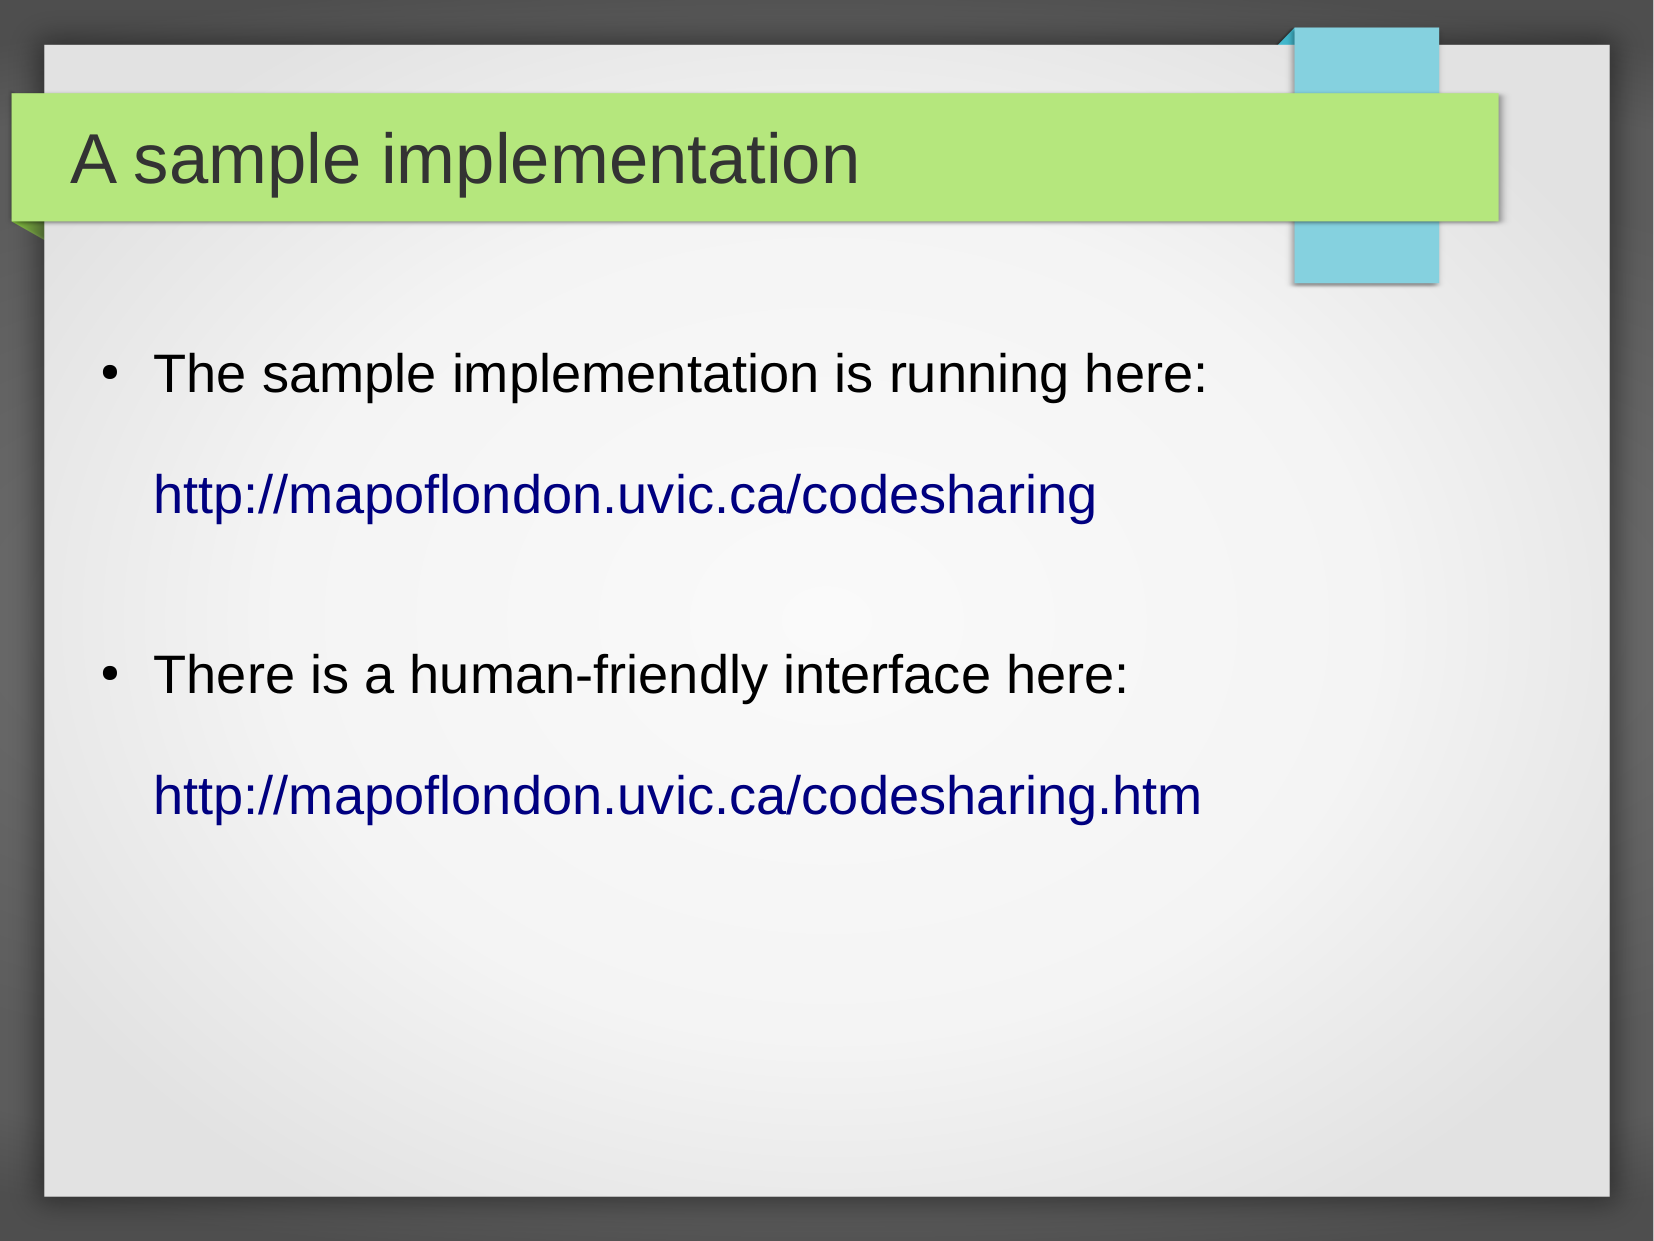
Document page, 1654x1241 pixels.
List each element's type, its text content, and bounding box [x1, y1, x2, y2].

picture [0, 0, 1654, 1241]
list The sample implementation is running here: http://mapoflondon.uvic.ca/codesharing There is a human-friendly interface here: http://mapoflondon.uvic.ca/codesharing.htm [82, 343, 1538, 1063]
title A sample implementation [70, 106, 1229, 213]
